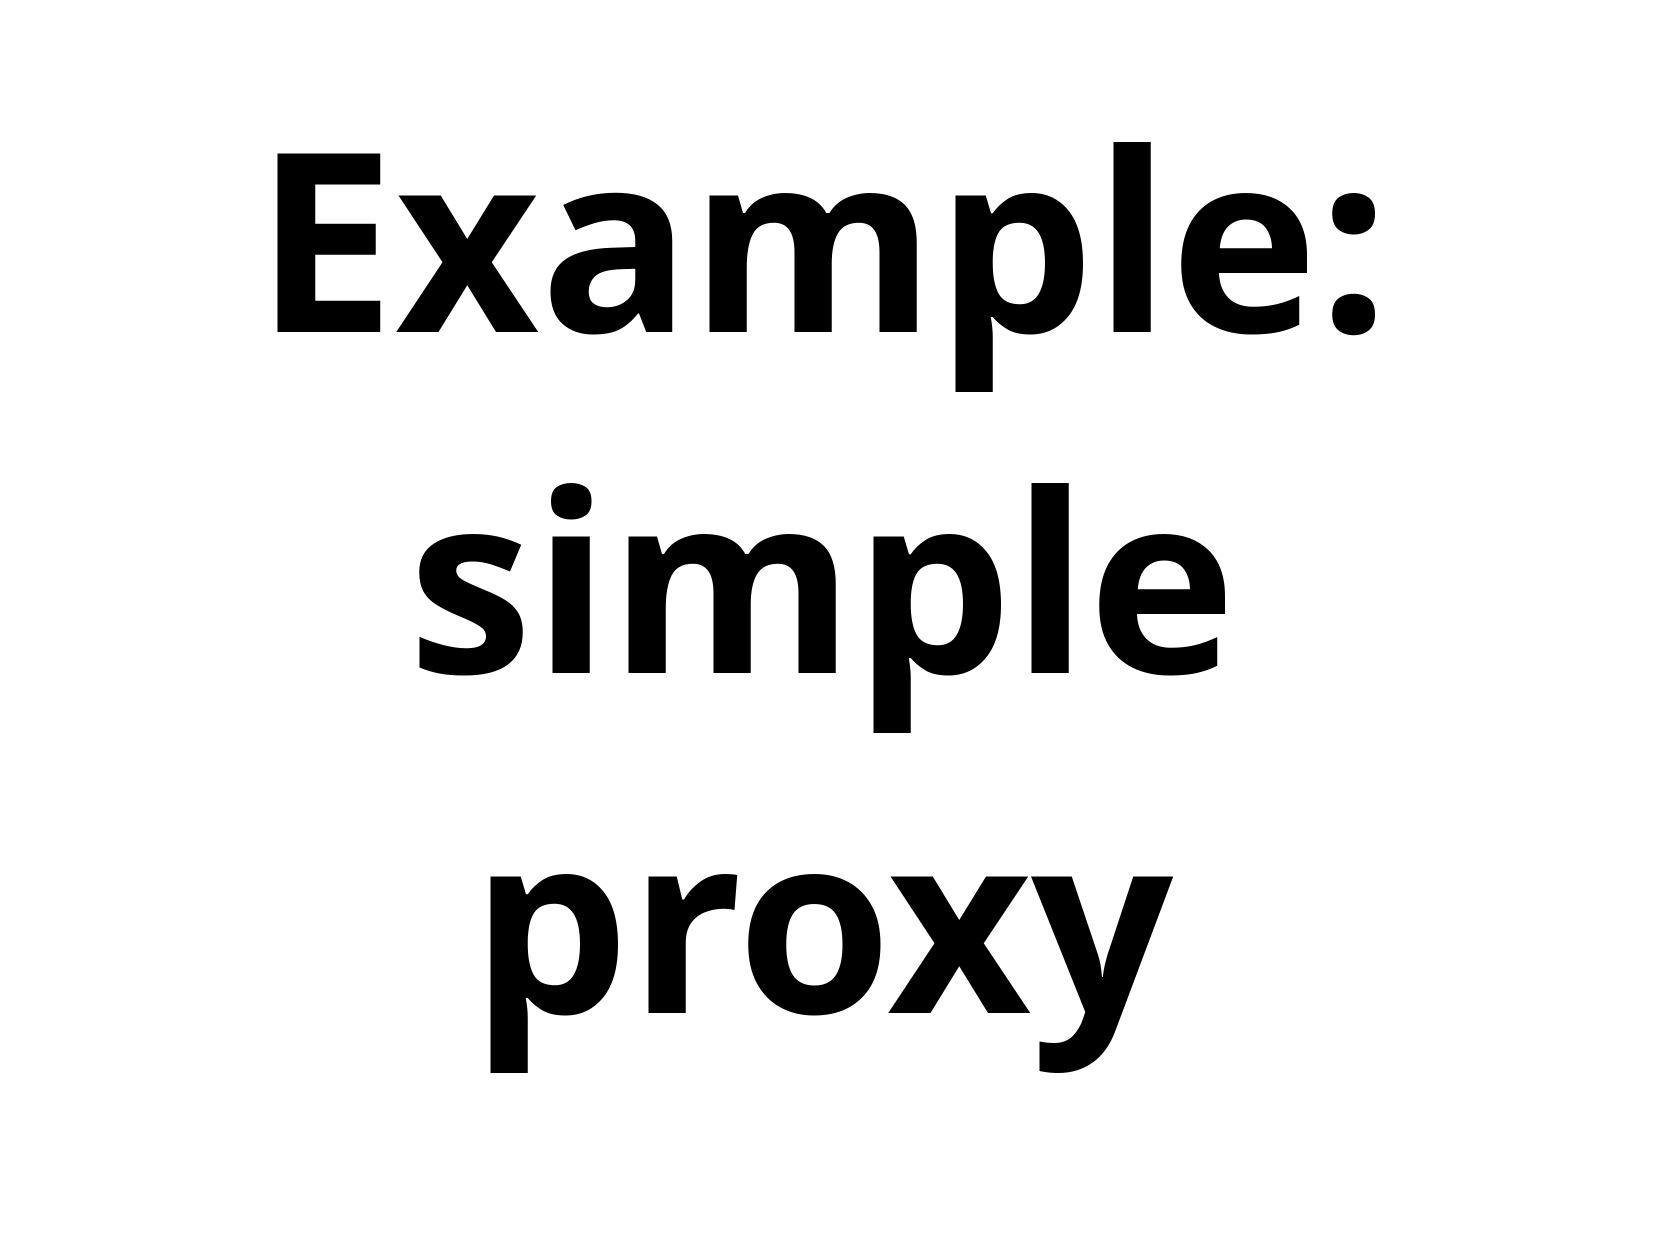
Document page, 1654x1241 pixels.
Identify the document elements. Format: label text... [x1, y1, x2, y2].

title Example: simple proxy [78, 119, 1567, 1034]
